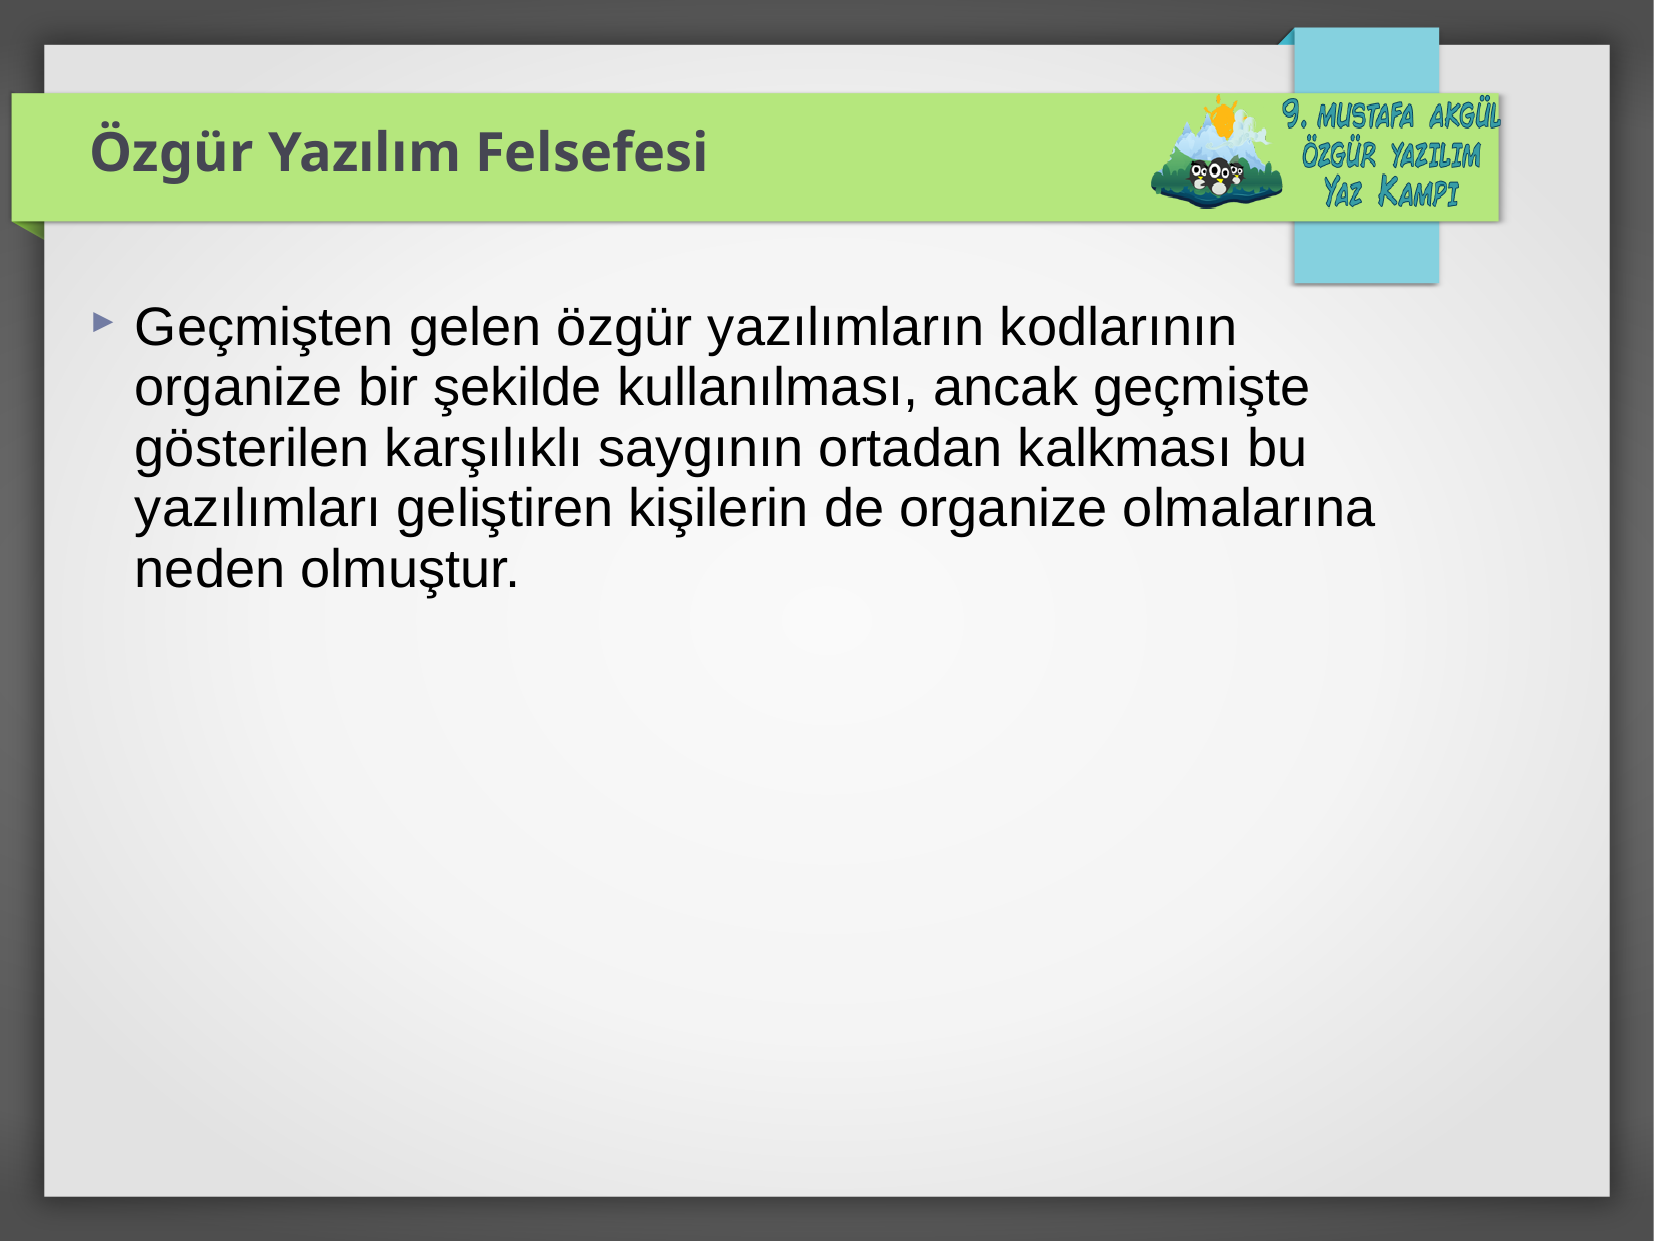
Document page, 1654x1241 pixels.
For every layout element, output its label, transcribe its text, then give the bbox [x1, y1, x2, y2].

picture [0, 0, 1654, 1241]
list Geçmişten gelen özgür yazılımların kodlarının organize bir şekilde kullanılması, ancak geçmişte gösterilen karşılıklı saygının ortadan kalkması bu yazılımları geliştiren kişilerin de organize olmalarına neden olmuştur. [75, 288, 1426, 1099]
text_box Özgür Yazılım Felsefesi [74, 106, 863, 200]
